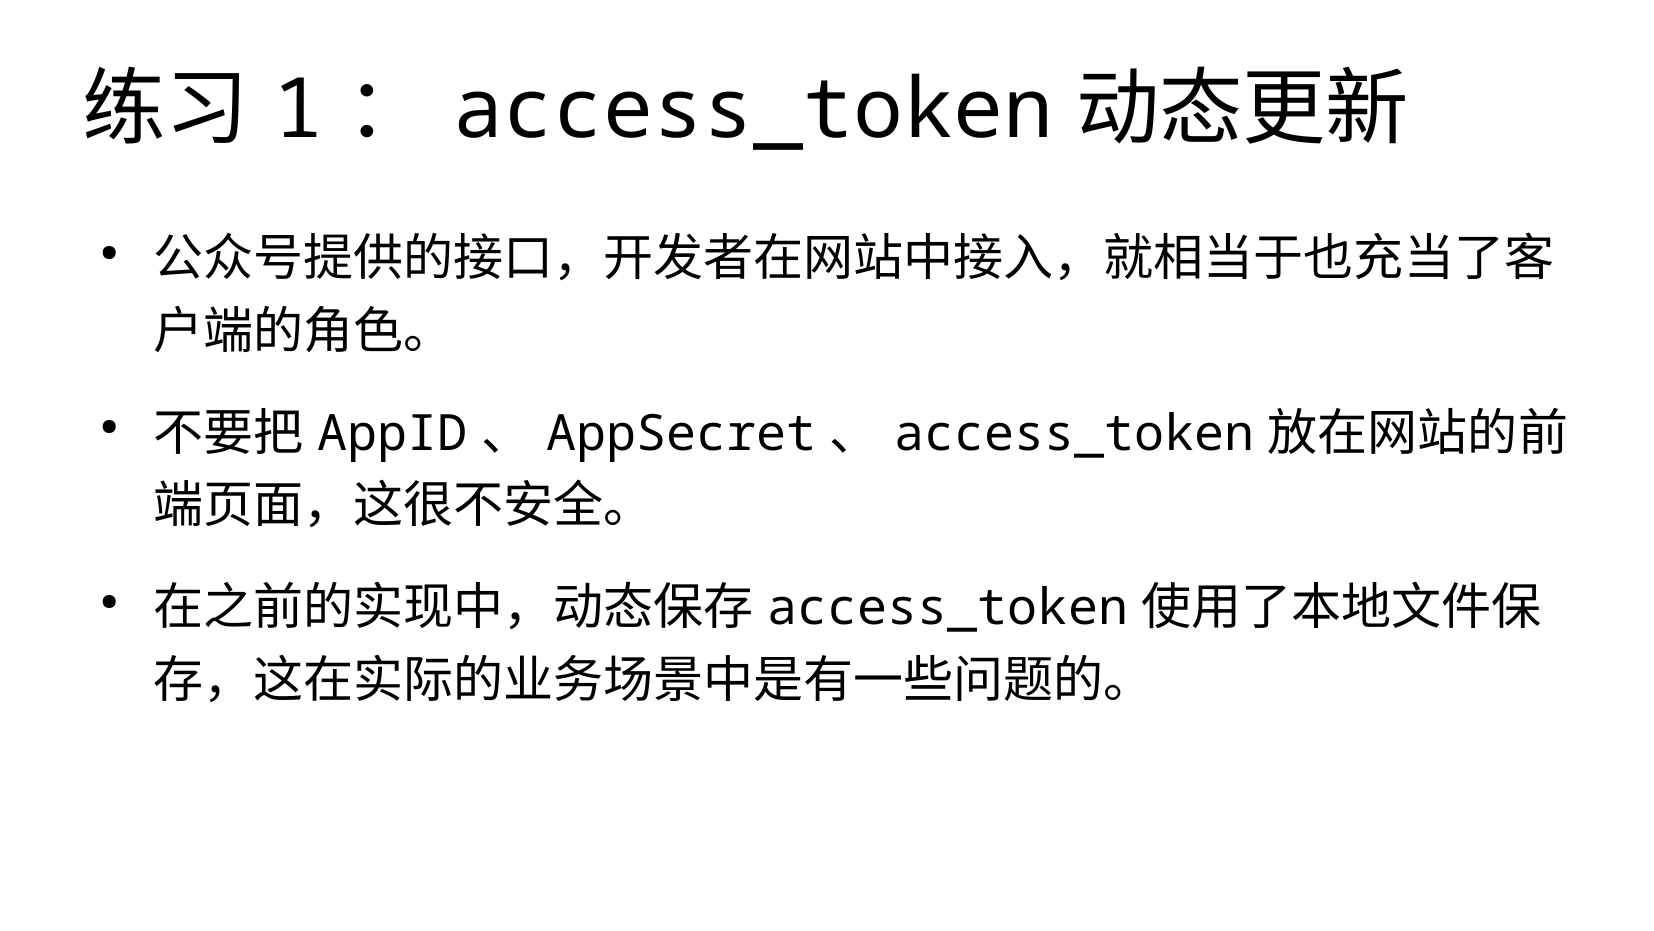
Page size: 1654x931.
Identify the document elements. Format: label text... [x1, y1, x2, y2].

title 练习1：access_token动态更新 [82, 37, 1571, 166]
list 公众号提供的接口，开发者在网站中接入，就相当于也充当了客户端的角色。 不要把AppID、AppSecret、access_token放在网站的前端页面，这很不安全。 在之前的实现中，动态保存access_token使用了本地文件保存，这在实际的业务场景中是有一些问题的。 [82, 217, 1571, 758]
